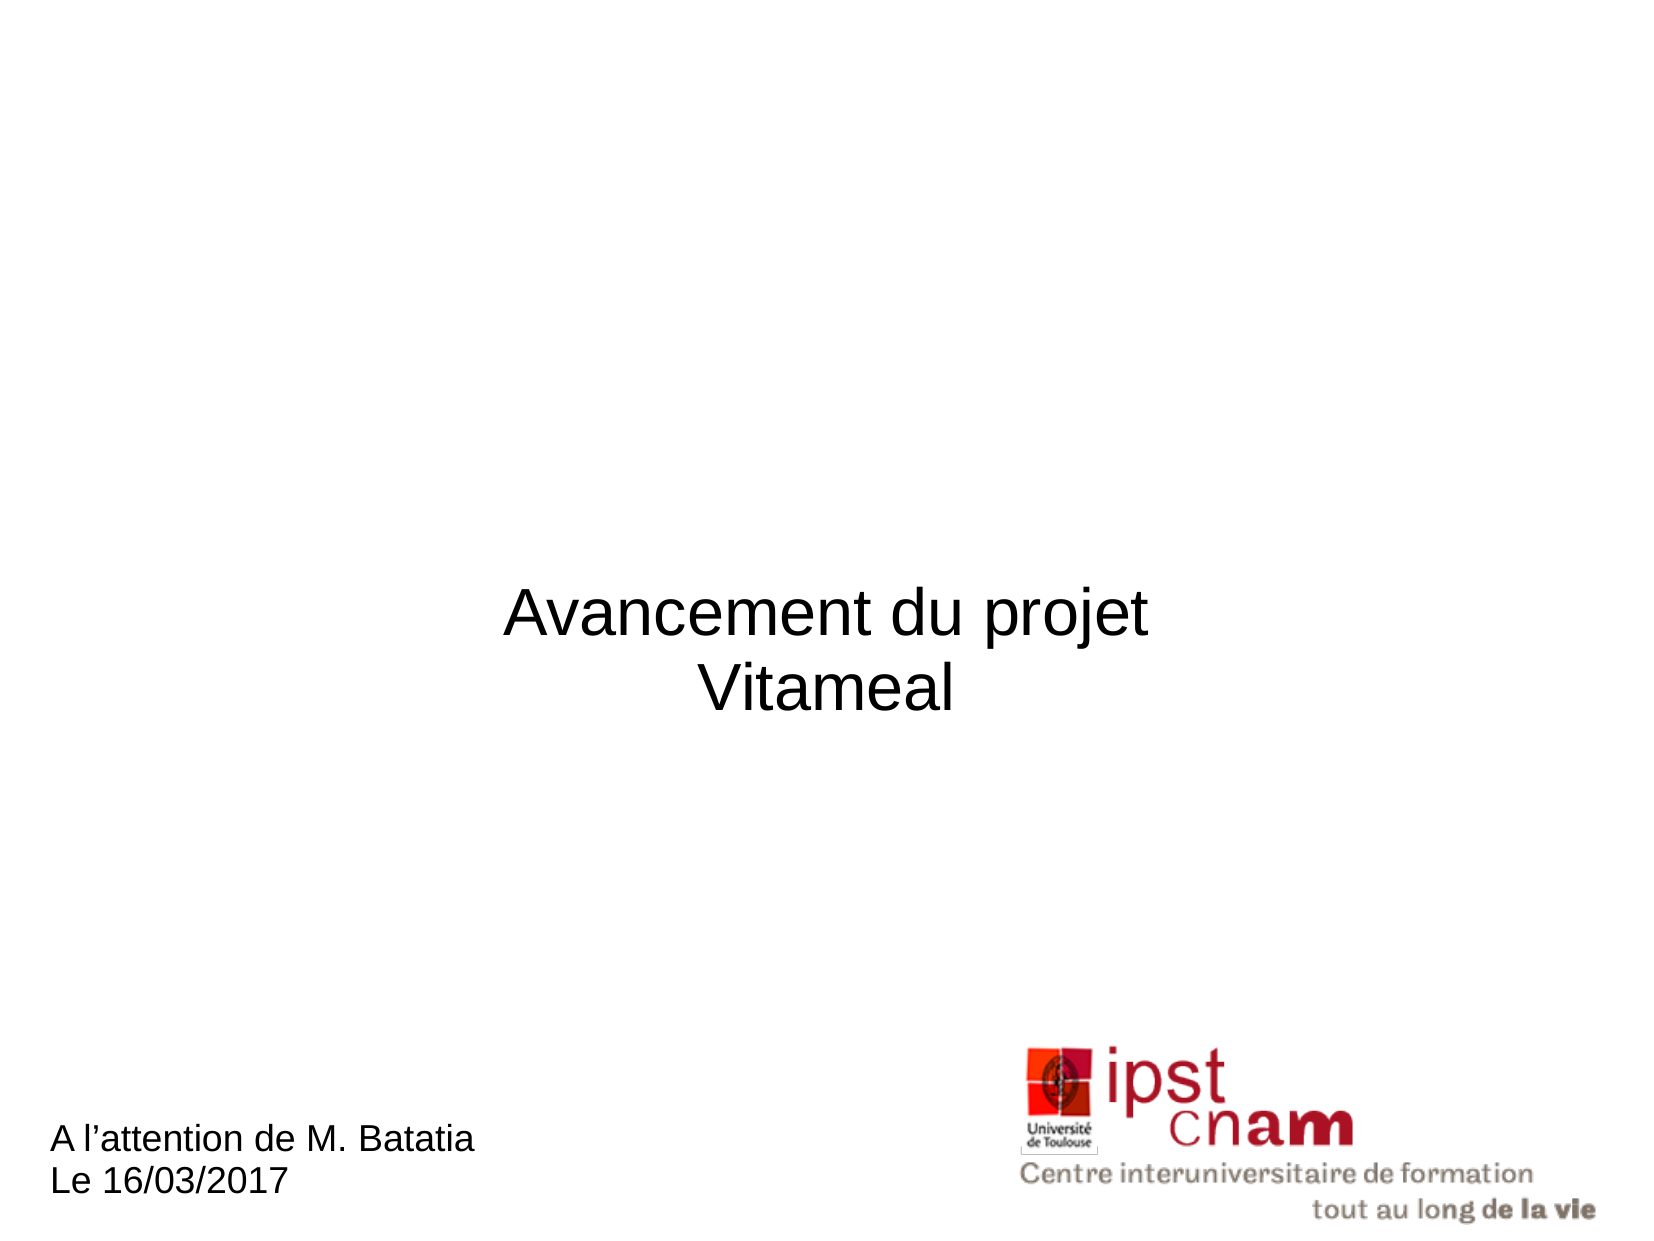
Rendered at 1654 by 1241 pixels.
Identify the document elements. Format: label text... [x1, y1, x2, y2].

subtitle Avancement du projet Vitameal [82, 290, 1571, 1010]
text_box A l’attention de M. Batatia Le 16/03/2017 [35, 1110, 490, 1210]
picture [1015, 1039, 1654, 1225]
